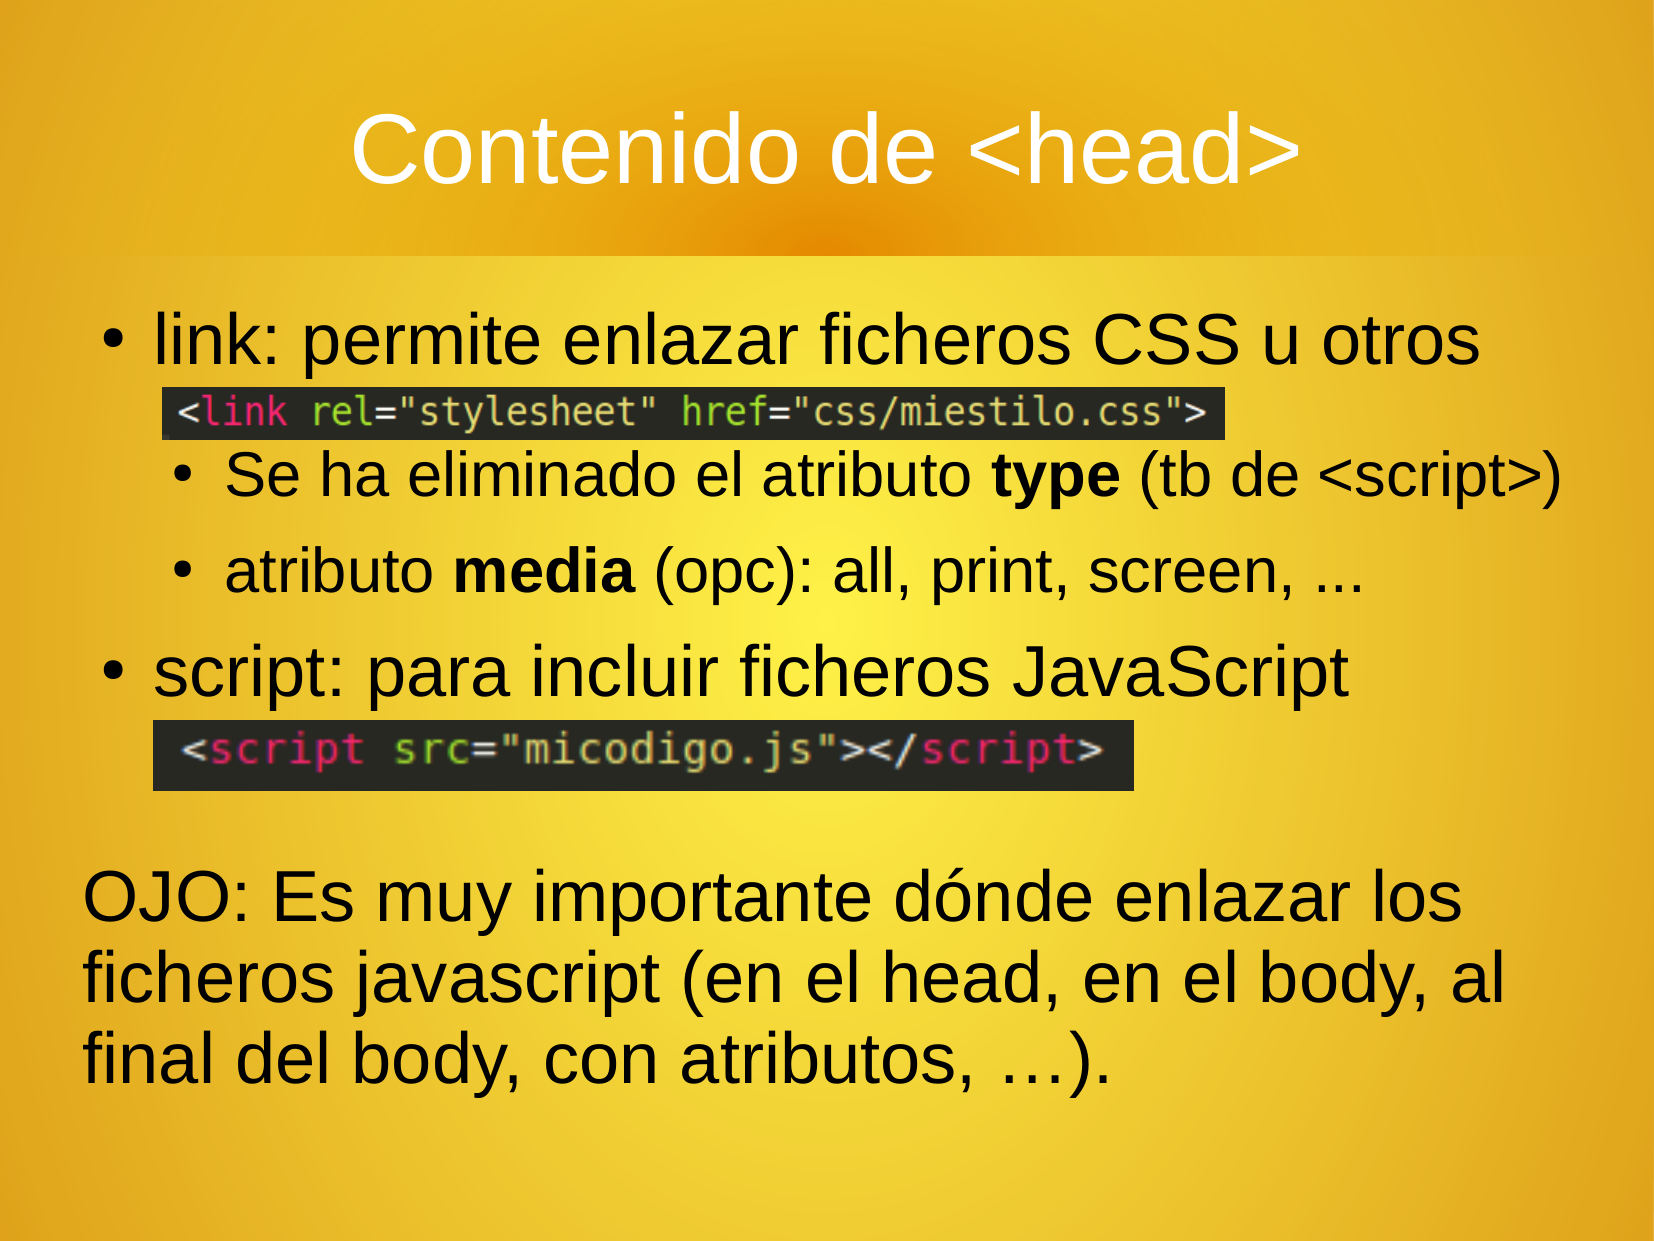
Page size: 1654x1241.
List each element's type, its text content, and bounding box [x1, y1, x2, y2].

title Contenido de <head> [82, 47, 1571, 252]
list link: permite enlazar ficheros CSS u otros Se ha eliminado el atributo type (tb de <script>) atributo media (opc): all, print, screen, ... script: para incluir ficheros JavaScript OJO: Es muy importante dónde enlazar los ficheros javascript (en el head, en el body, al final del body, con atributos, …). [82, 299, 1571, 1170]
picture [153, 720, 1134, 791]
picture [162, 387, 1225, 440]
